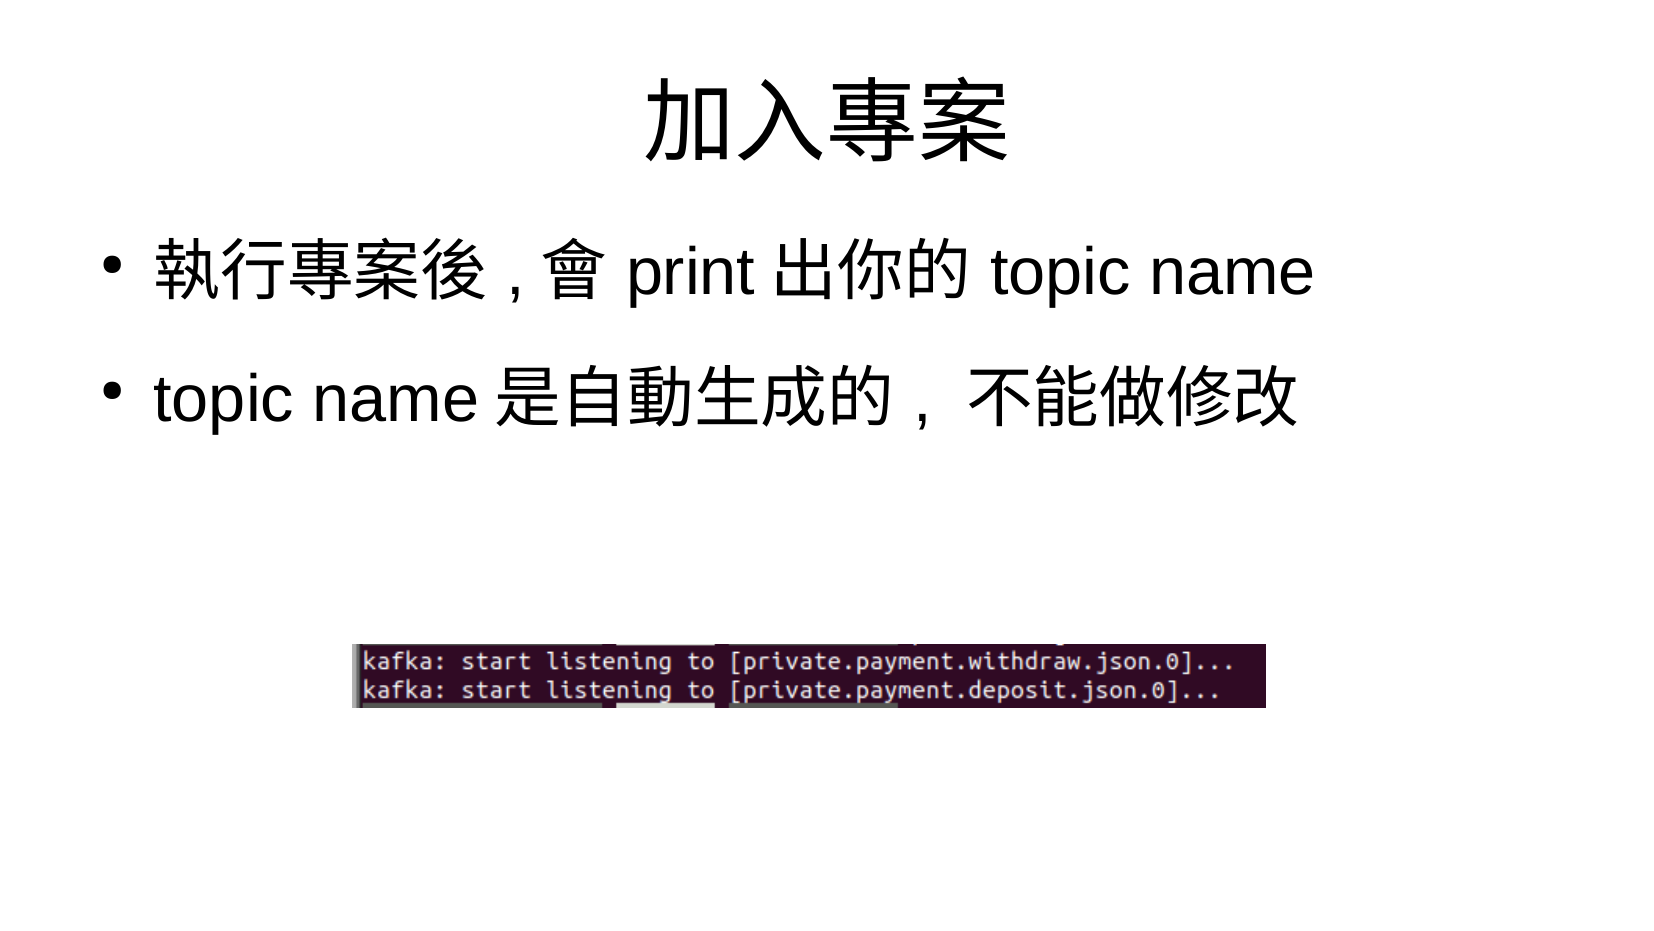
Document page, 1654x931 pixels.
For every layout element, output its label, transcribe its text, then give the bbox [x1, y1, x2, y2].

list 執行專案後,會print出你的topic name topic name是自動生成的, 不能做修改 [82, 217, 1571, 758]
picture [352, 644, 1266, 708]
title 加入專案 [82, 37, 1571, 193]
